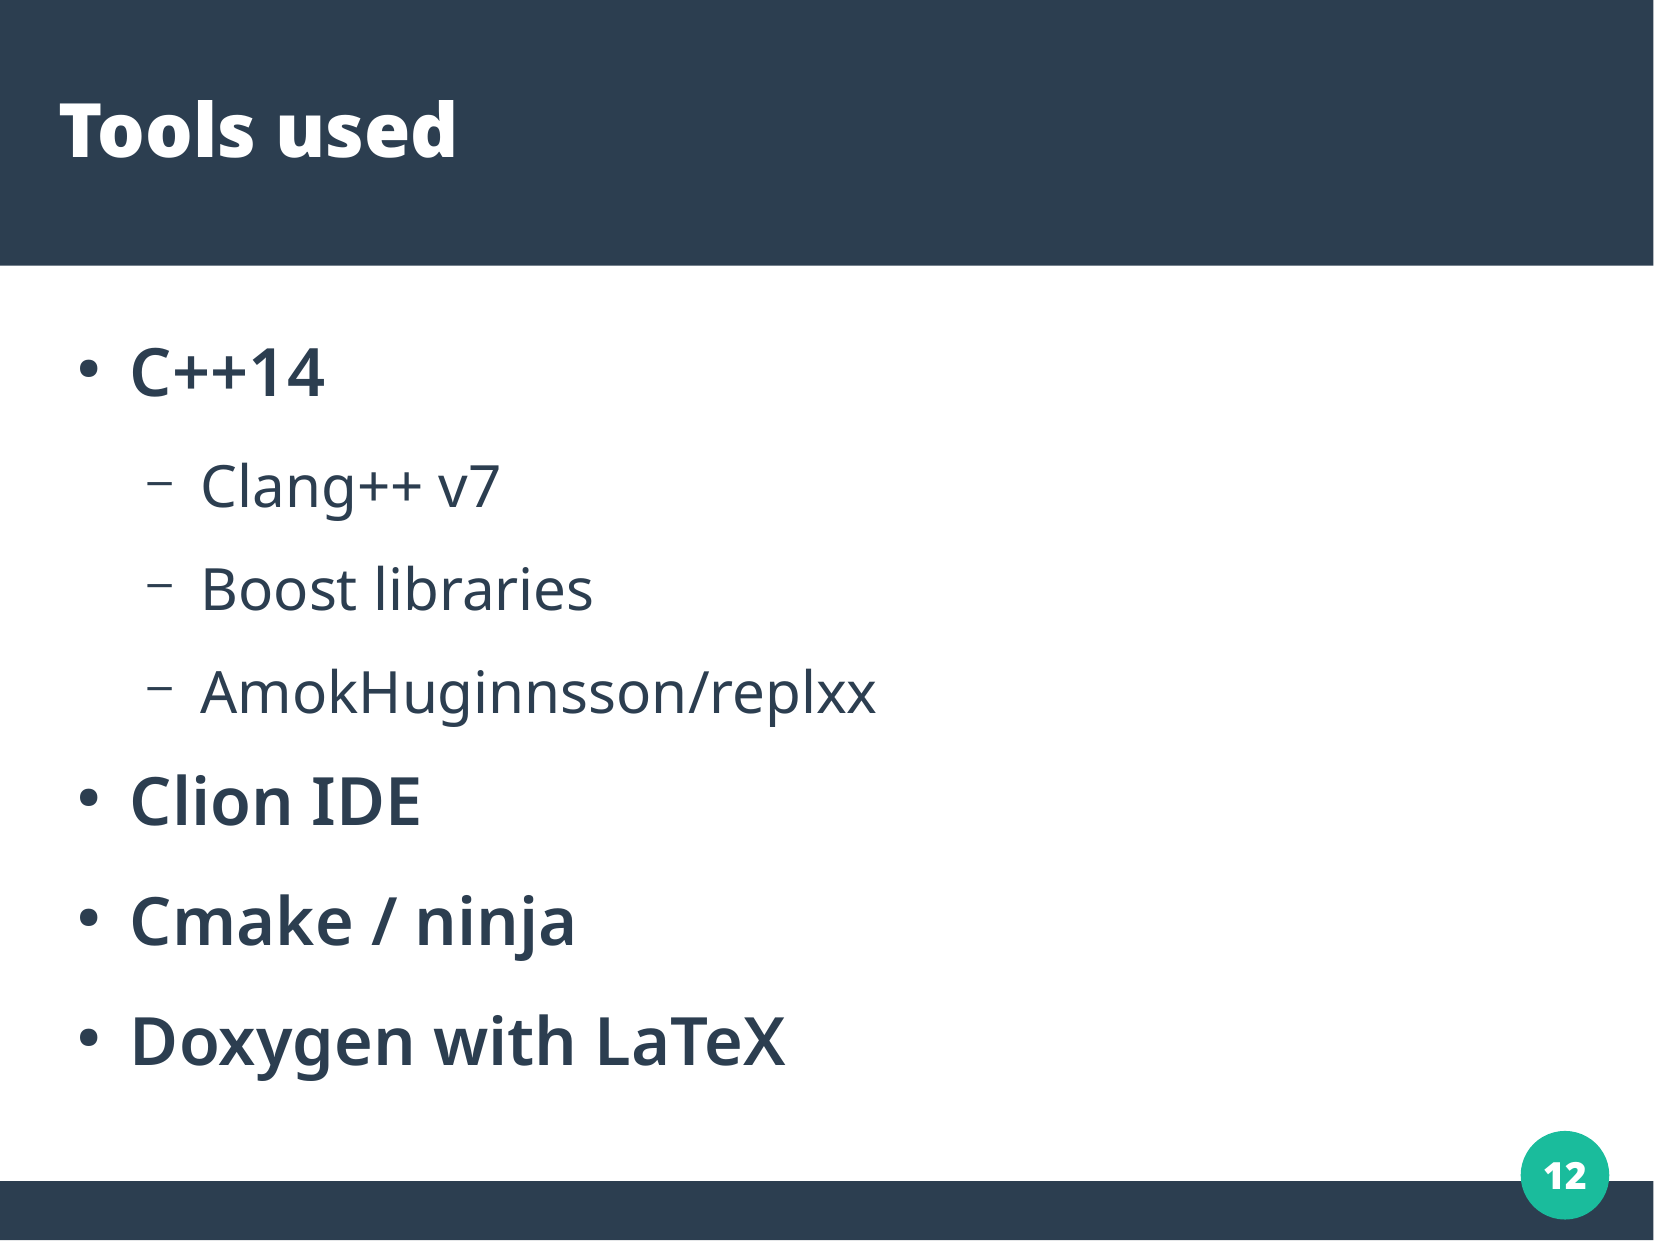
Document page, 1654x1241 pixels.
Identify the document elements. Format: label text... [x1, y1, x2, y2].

list C++14 Clang++ v7 Boost libraries AmokHuginnsson/replxx Clion IDE Cmake / ninja Doxygen with LaTeX [59, 324, 1595, 1152]
title Tools used [59, 49, 1595, 207]
